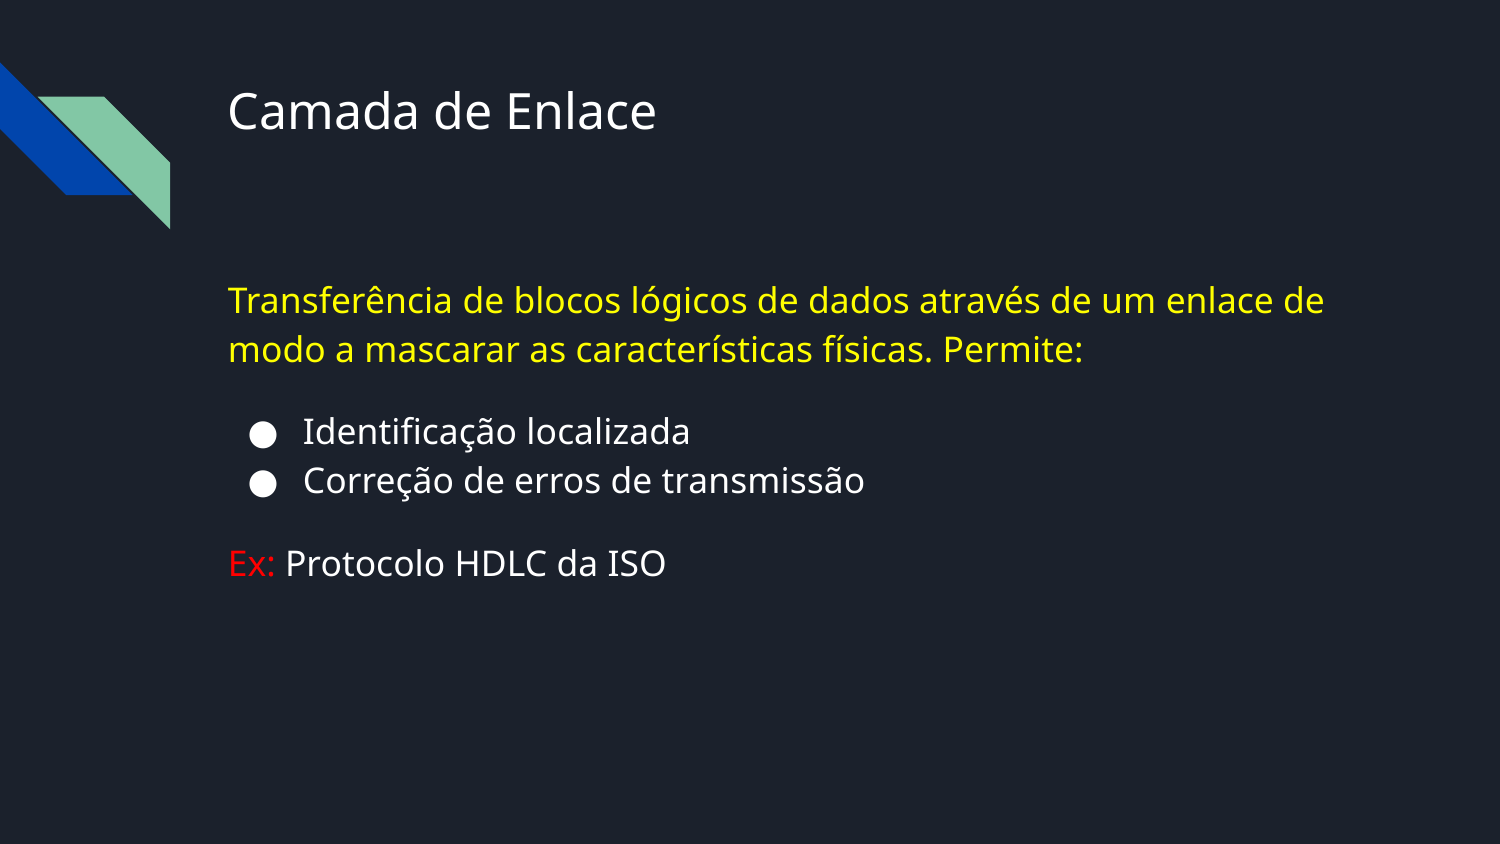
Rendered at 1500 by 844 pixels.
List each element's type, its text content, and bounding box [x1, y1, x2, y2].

title Camada de Enlace [212, 64, 1368, 215]
list Transferência de blocos lógicos de dados através de um enlace de modo a mascarar as características físicas. Permite: Identificação localizada Correção de erros de transmissão Ex: Protocolo HDLC da ISO [212, 257, 1368, 735]
